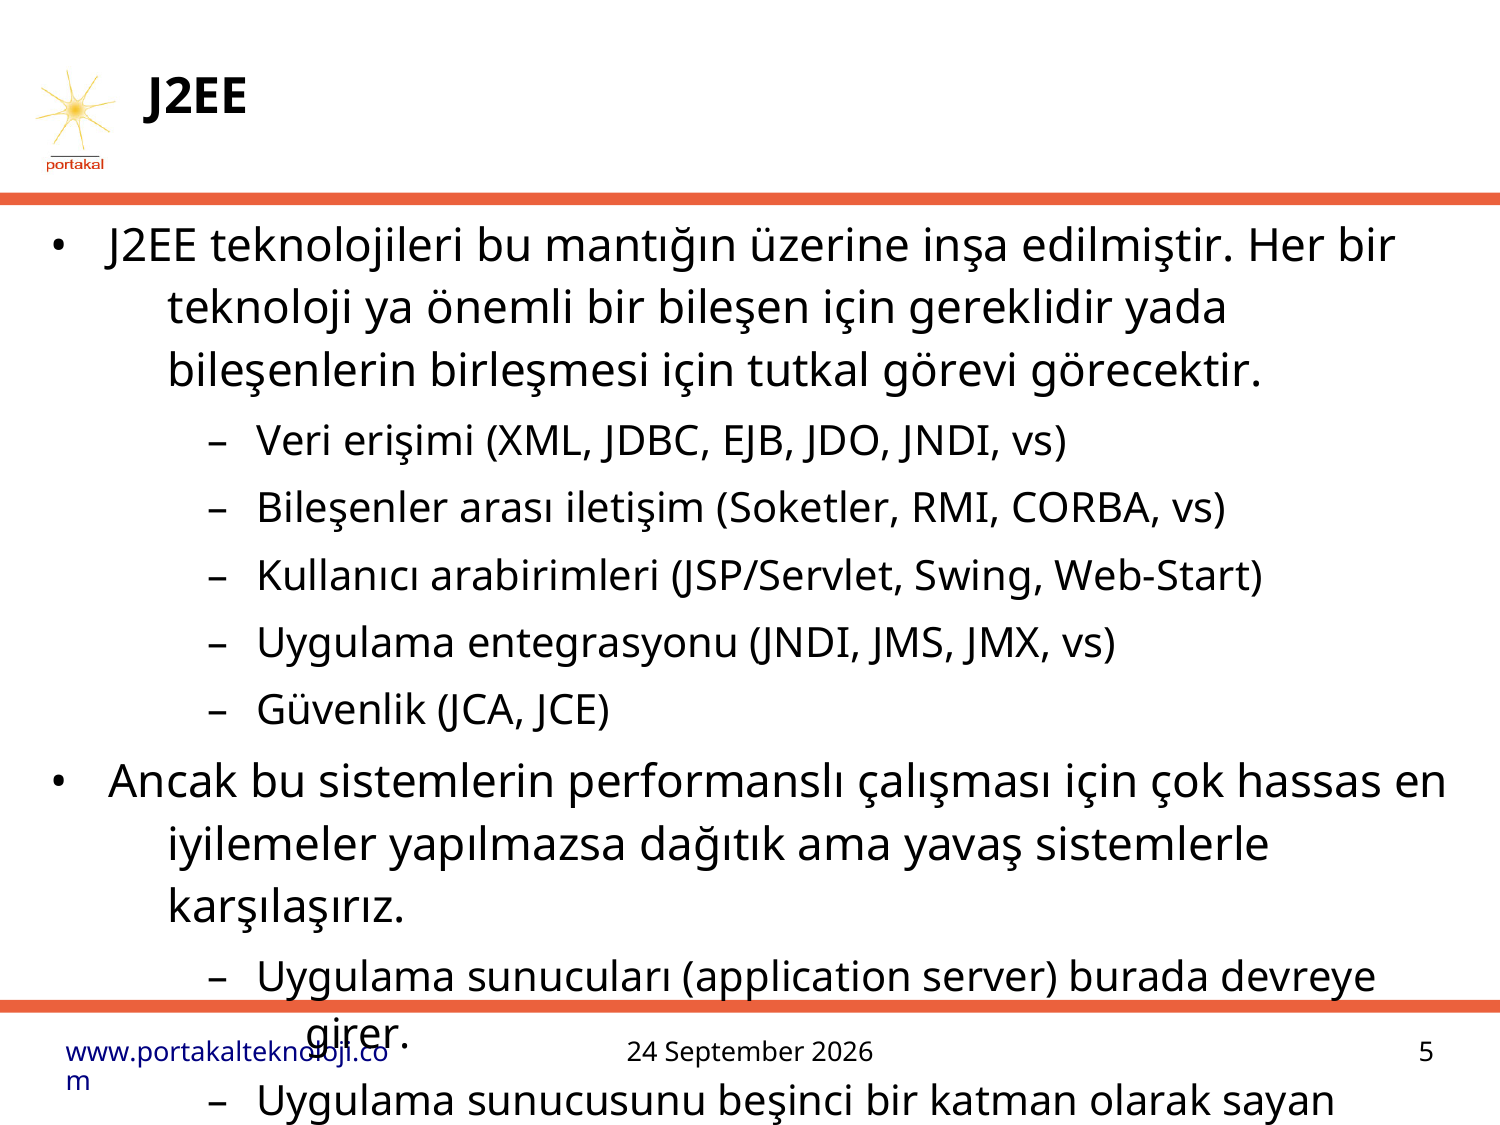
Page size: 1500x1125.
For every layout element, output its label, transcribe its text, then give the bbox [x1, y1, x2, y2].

list J2EE teknolojileri bu mantığın üzerine inşa edilmiştir. Her bir teknoloji ya önemli bir bileşen için gereklidir yada bileşenlerin birleşmesi için tutkal görevi görecektir. Veri erişimi (XML, JDBC, EJB, JDO, JNDI, vs) Bileşenler arası iletişim (Soketler, RMI, CORBA, vs) Kullanıcı arabirimleri (JSP/Servlet, Swing, Web-Start) Uygulama entegrasyonu (JNDI, JMS, JMX, vs) Güvenlik (JCA, JCE) Ancak bu sistemlerin performanslı çalışması için çok hassas en iyilemeler yapılmazsa dağıtık ama yavaş sistemlerle karşılaşırız. Uygulama sunucuları (application server) burada devreye girer. Uygulama sunucusunu beşinci bir katman olarak sayan kaynaklar da bulunmaktadır. [50, 212, 1450, 998]
picture [29, 5, 120, 184]
title J2EE [147, 7, 1450, 181]
